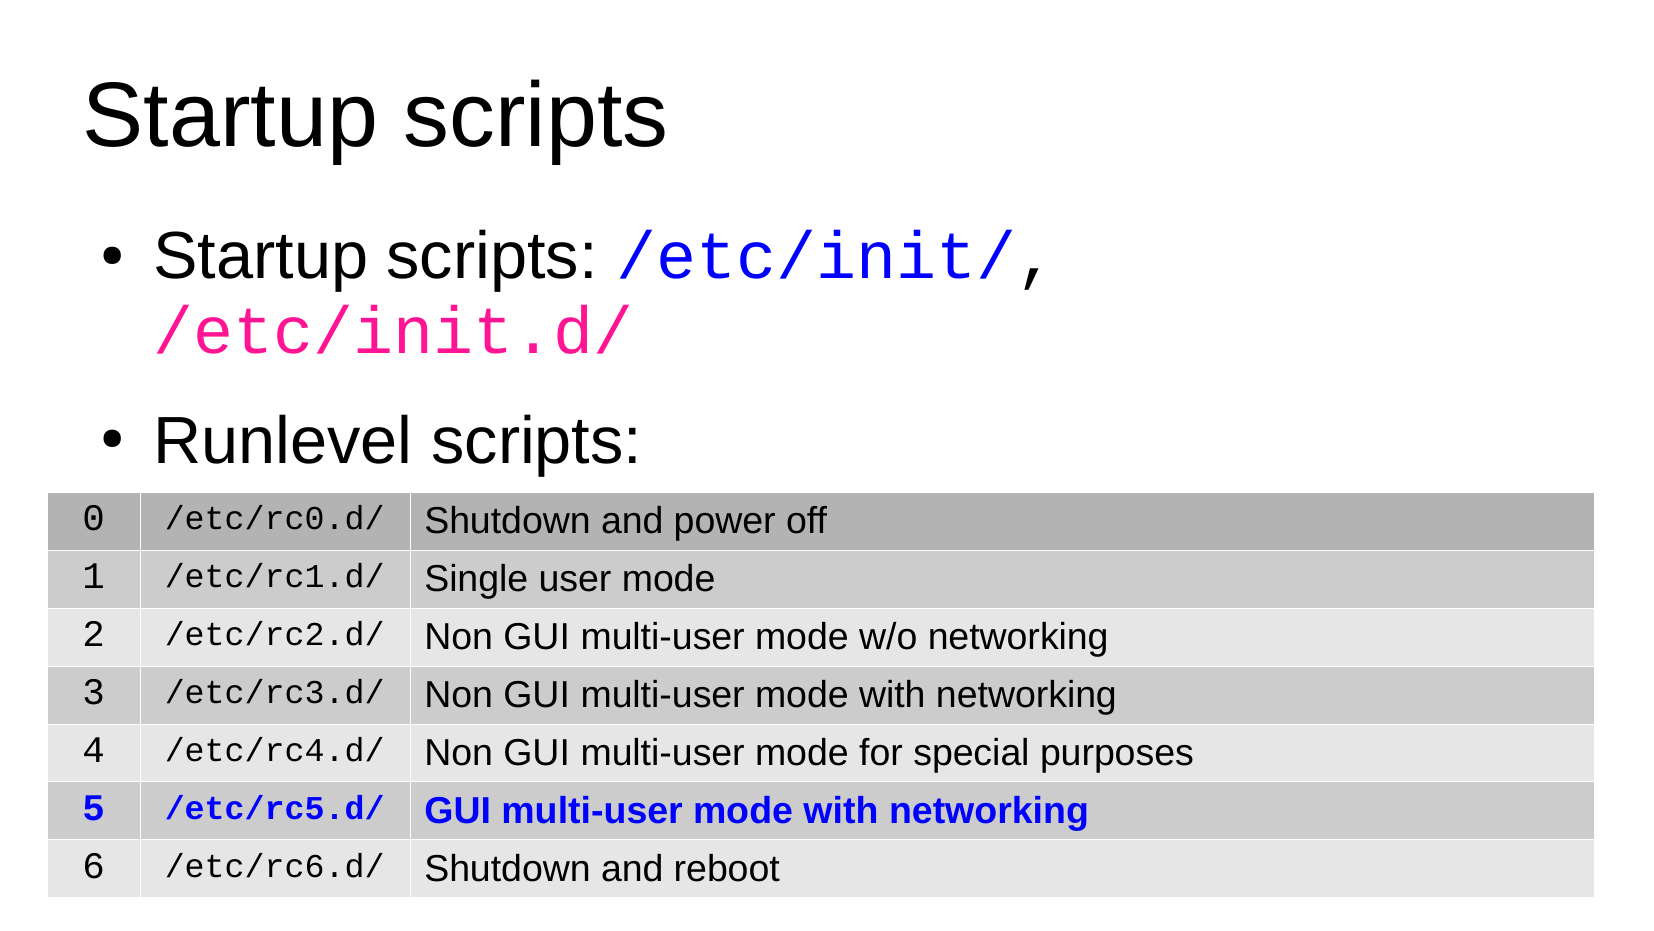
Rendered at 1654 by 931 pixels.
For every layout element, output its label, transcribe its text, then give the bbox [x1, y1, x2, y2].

table_header Shutdown and power off [411, 493, 1594, 550]
table_cell Non GUI multi-user mode with networking [411, 667, 1594, 724]
table_cell Non GUI multi-user mode for special purposes [411, 725, 1594, 781]
table_cell /etc/rc4.d/ [141, 725, 410, 781]
table_cell 6 [48, 840, 140, 897]
table_header 0 [48, 493, 140, 550]
table_cell /etc/rc3.d/ [141, 667, 410, 724]
table_cell /etc/rc2.d/ [141, 609, 410, 666]
title Startup scripts [82, 37, 1571, 193]
list Startup scripts: /etc/init/, /etc/init.d/ Runlevel scripts: [82, 217, 1571, 492]
table_cell 2 [48, 609, 140, 666]
table_cell /etc/rc6.d/ [141, 840, 410, 897]
table_cell 3 [48, 667, 140, 724]
table_cell Single user mode [411, 551, 1594, 608]
table_cell 4 [48, 725, 140, 781]
table_cell /etc/rc5.d/ [141, 782, 410, 839]
table_cell 1 [48, 551, 140, 608]
table_header /etc/rc0.d/ [141, 493, 410, 550]
table_cell Shutdown and reboot [411, 840, 1594, 897]
table_cell GUI multi-user mode with networking [411, 782, 1594, 839]
table_cell 5 [48, 782, 140, 839]
table_cell Non GUI multi-user mode w/o networking [411, 609, 1594, 666]
table_cell /etc/rc1.d/ [141, 551, 410, 608]
